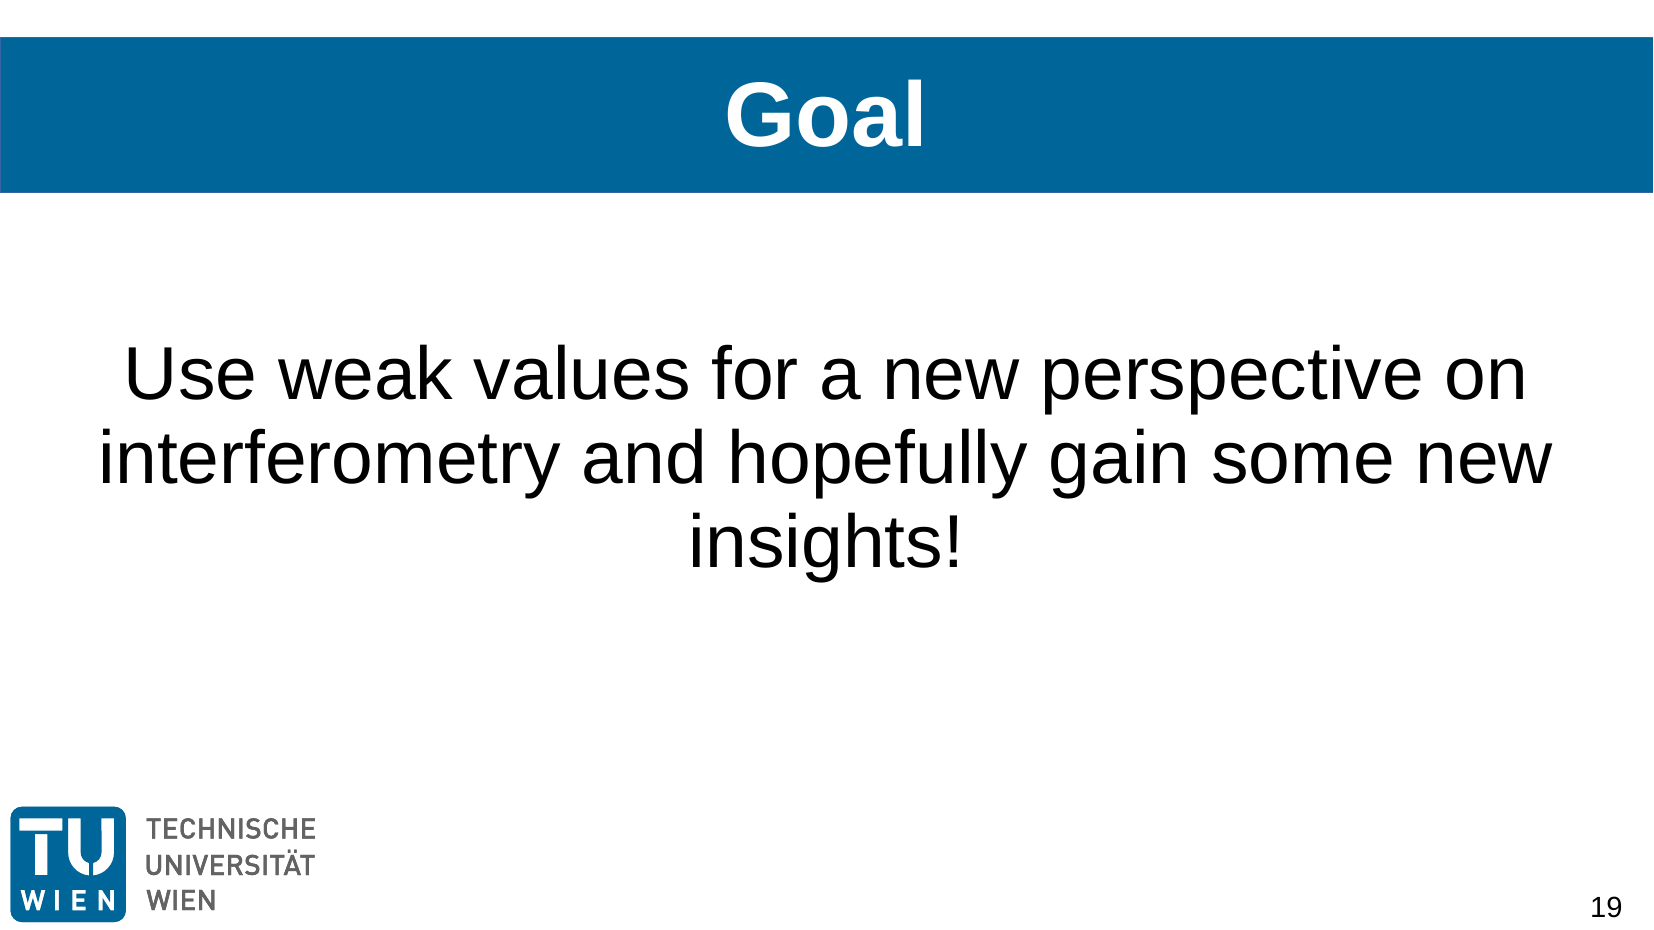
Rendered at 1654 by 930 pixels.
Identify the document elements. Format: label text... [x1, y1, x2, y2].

list Use weak values for a new perspective on interferometry and hopefully gain some new insights! [82, 331, 1571, 599]
title Goal [0, 37, 1653, 193]
